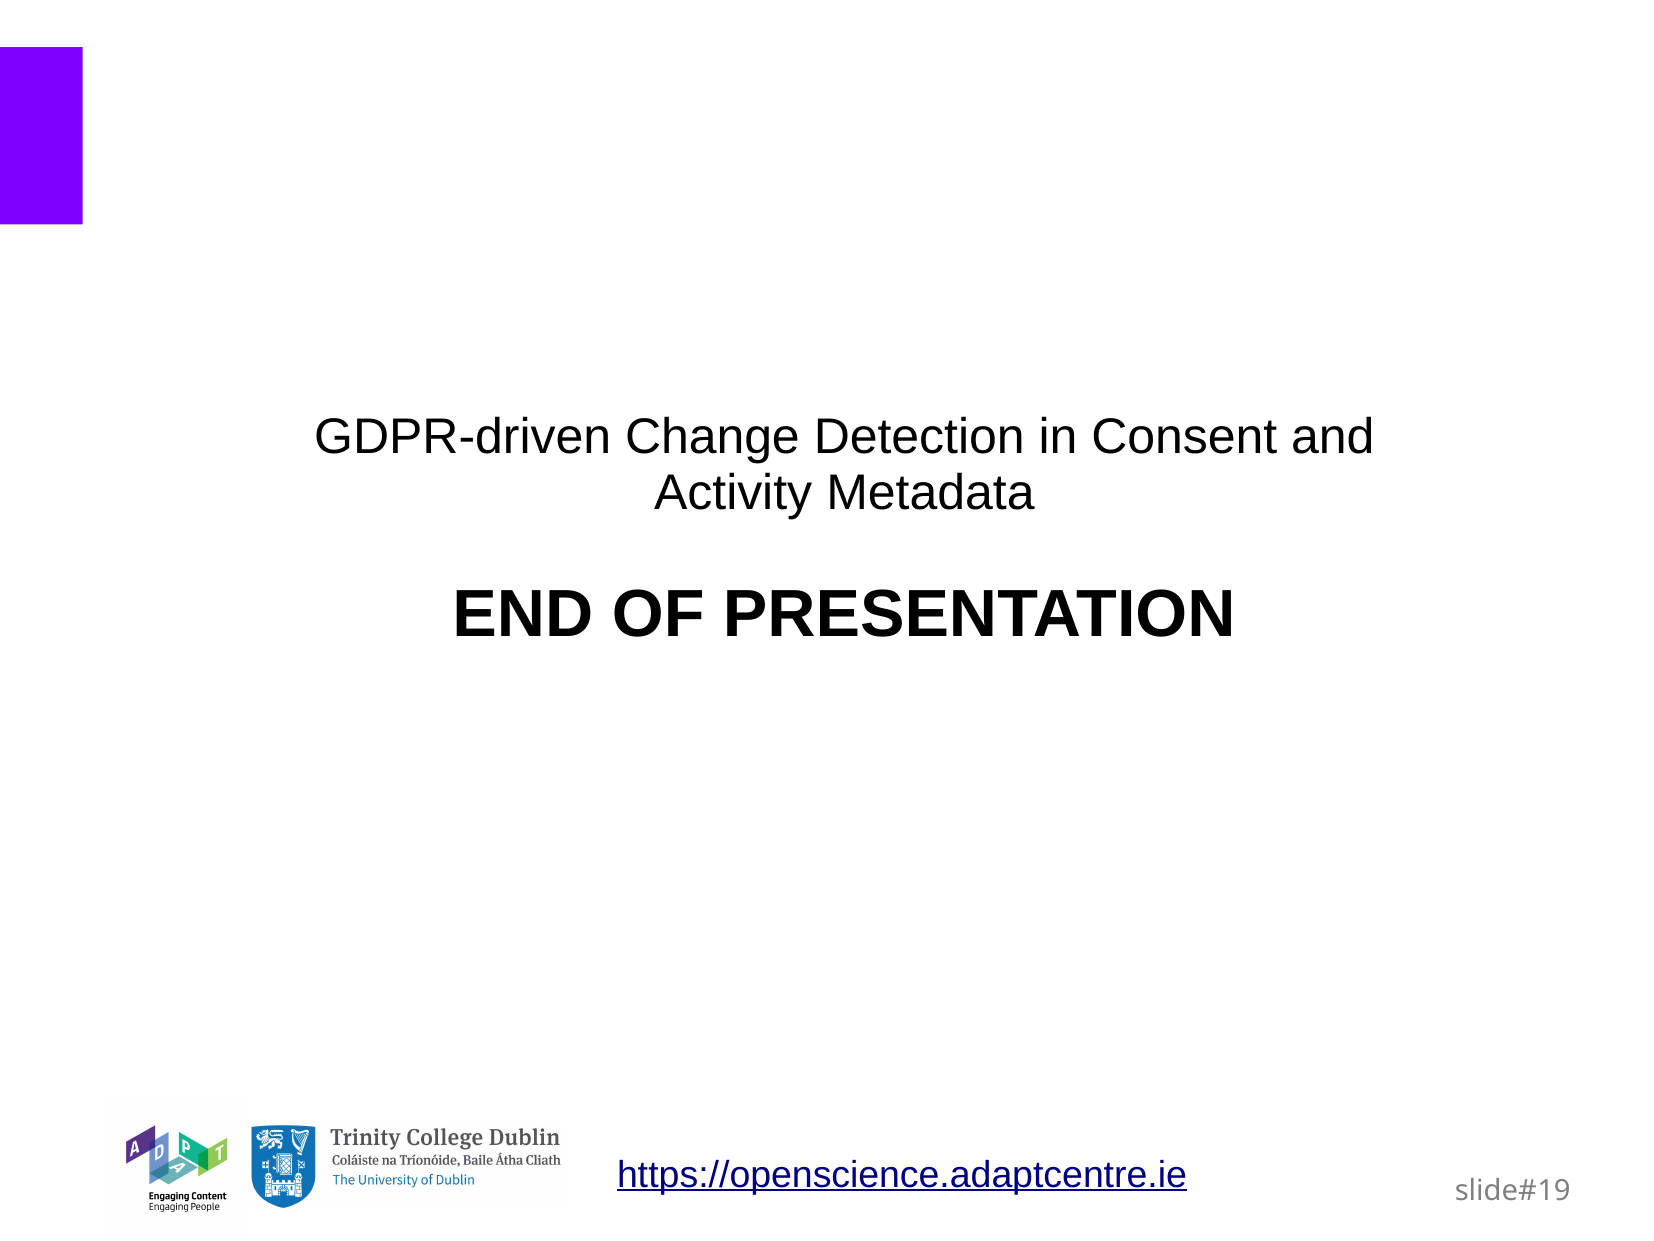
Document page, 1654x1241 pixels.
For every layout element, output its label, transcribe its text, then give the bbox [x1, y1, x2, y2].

subtitle GDPR-driven Change Detection in Consent and Activity Metadata END OF PRESENTATION [118, 49, 1571, 1010]
picture [248, 1122, 564, 1211]
picture [106, 1098, 247, 1239]
